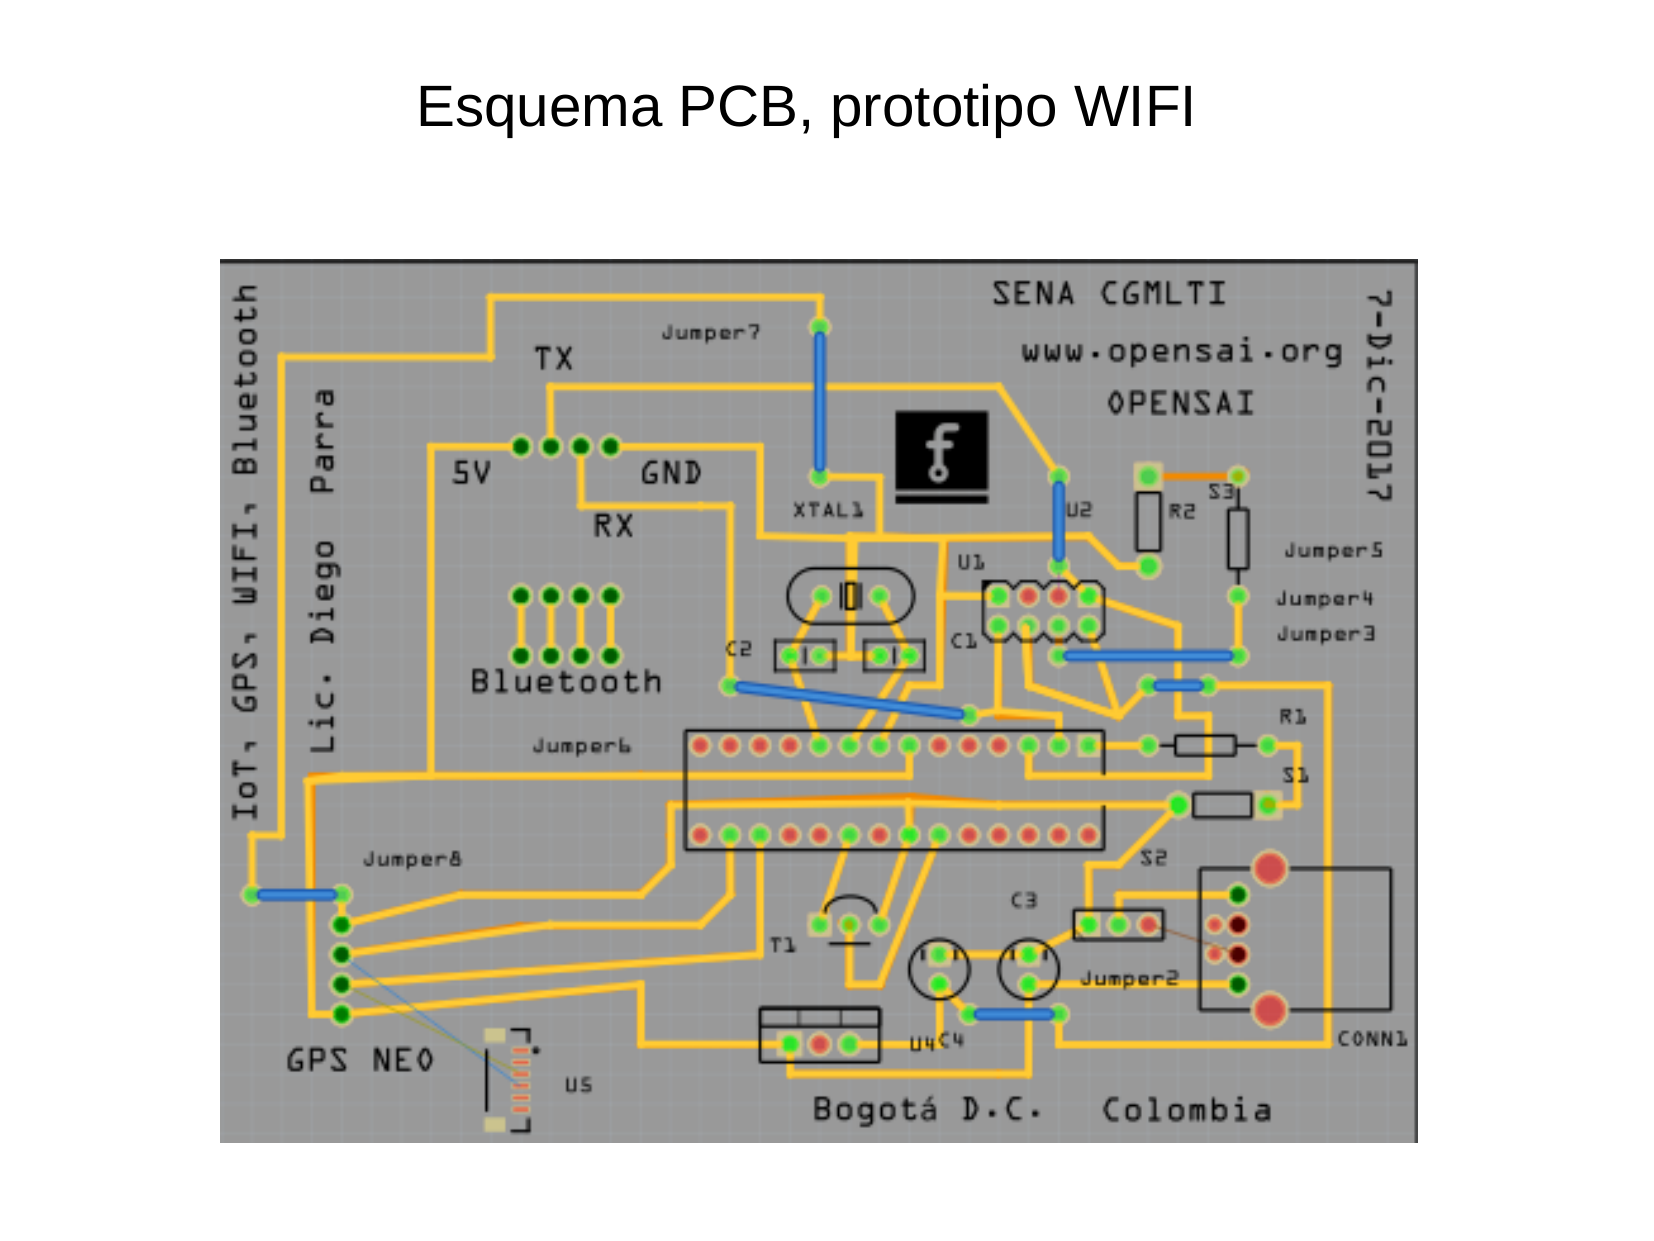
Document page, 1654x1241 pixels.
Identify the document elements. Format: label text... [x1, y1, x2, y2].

picture [220, 259, 1418, 1143]
text_box Esquema PCB, prototipo WIFI [401, 66, 1619, 166]
